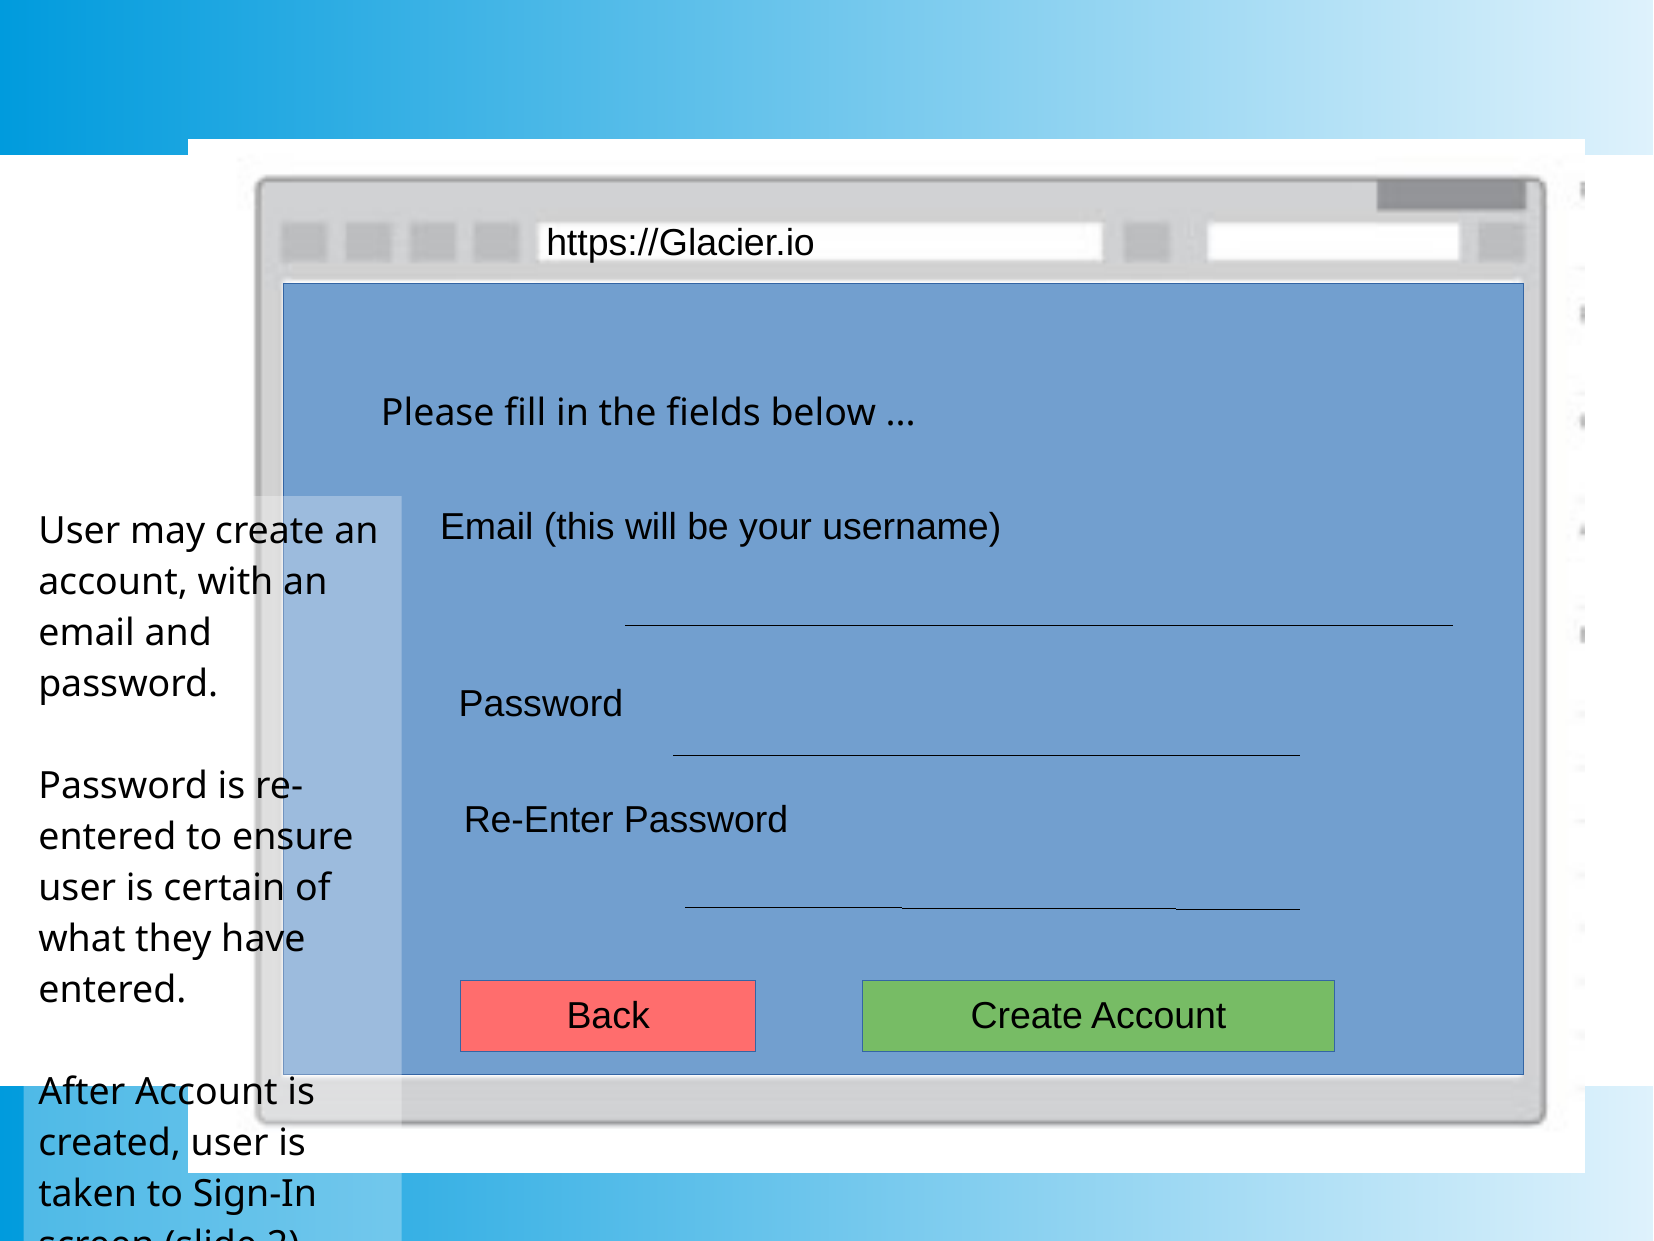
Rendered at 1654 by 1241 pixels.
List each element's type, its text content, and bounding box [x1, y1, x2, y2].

text_box https://Glacier.io [531, 214, 830, 272]
text_box User may create an account, with an email and password. Password is re-entered to ensure user is certain of what they have entered. After Account is created, user is taken to Sign-In screen (slide 2) [23, 496, 402, 1215]
text_box Password [443, 675, 638, 733]
picture [188, 139, 1585, 1173]
text_box Back [460, 980, 756, 1052]
text_box Email (this will be your username) [425, 498, 1017, 556]
text_box Create Account [862, 980, 1335, 1052]
text_box Re-Enter Password [448, 791, 804, 908]
text_box Please fill in the fields below ... [366, 377, 1032, 487]
text_box [283, 283, 1524, 1075]
